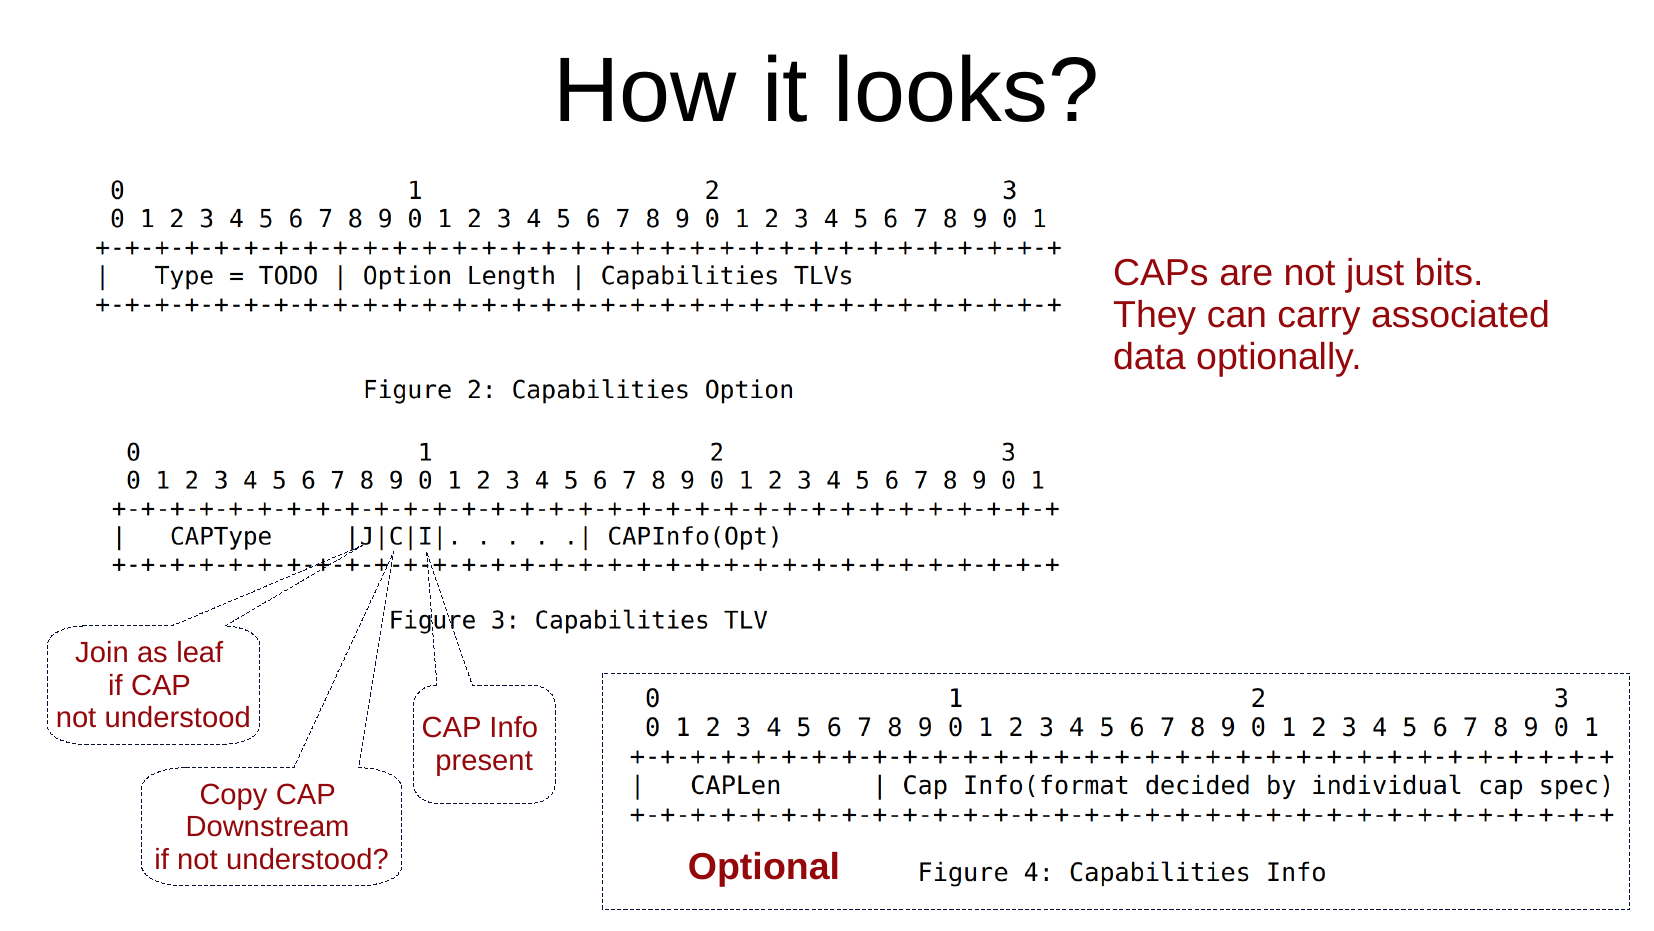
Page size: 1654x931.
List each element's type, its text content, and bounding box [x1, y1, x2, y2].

text_box Join as leaf if CAP not understood [47, 545, 363, 745]
picture [94, 430, 1075, 650]
text_box Copy CAP Downstream if not understood? [141, 551, 402, 886]
text_box CAP Info present [413, 551, 556, 804]
picture [614, 680, 1619, 892]
picture [82, 165, 1070, 414]
title How it looks? [82, 11, 1571, 168]
text_box Optional [673, 838, 875, 896]
text_box CAPs are not just bits. They can carry associated data optionally. [1098, 243, 1595, 385]
